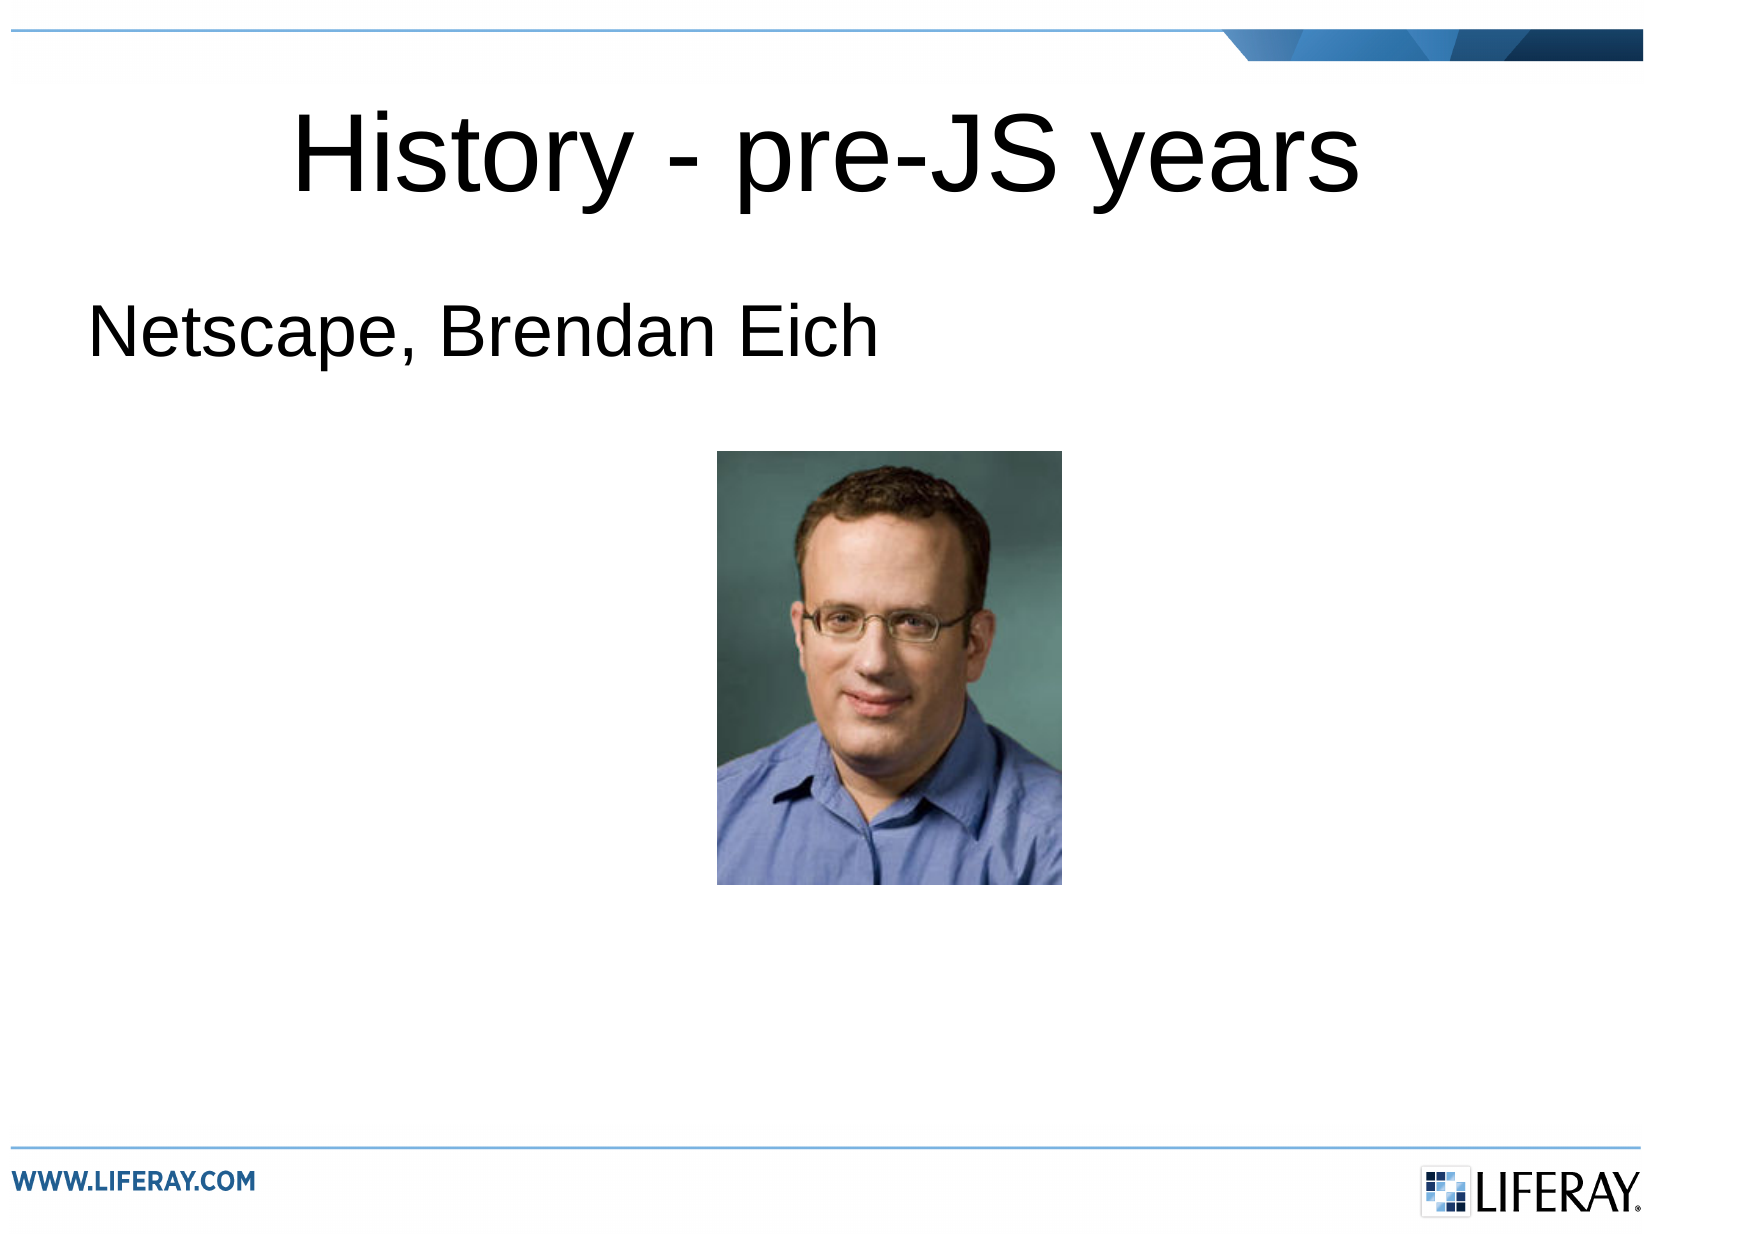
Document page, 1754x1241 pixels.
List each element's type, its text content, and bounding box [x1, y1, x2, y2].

picture [717, 451, 1062, 885]
list Netscape, Brendan Eich [87, 290, 1667, 1109]
picture [11, 0, 1644, 84]
title History - pre-JS years [82, 49, 1571, 257]
picture [9, 1124, 1642, 1234]
